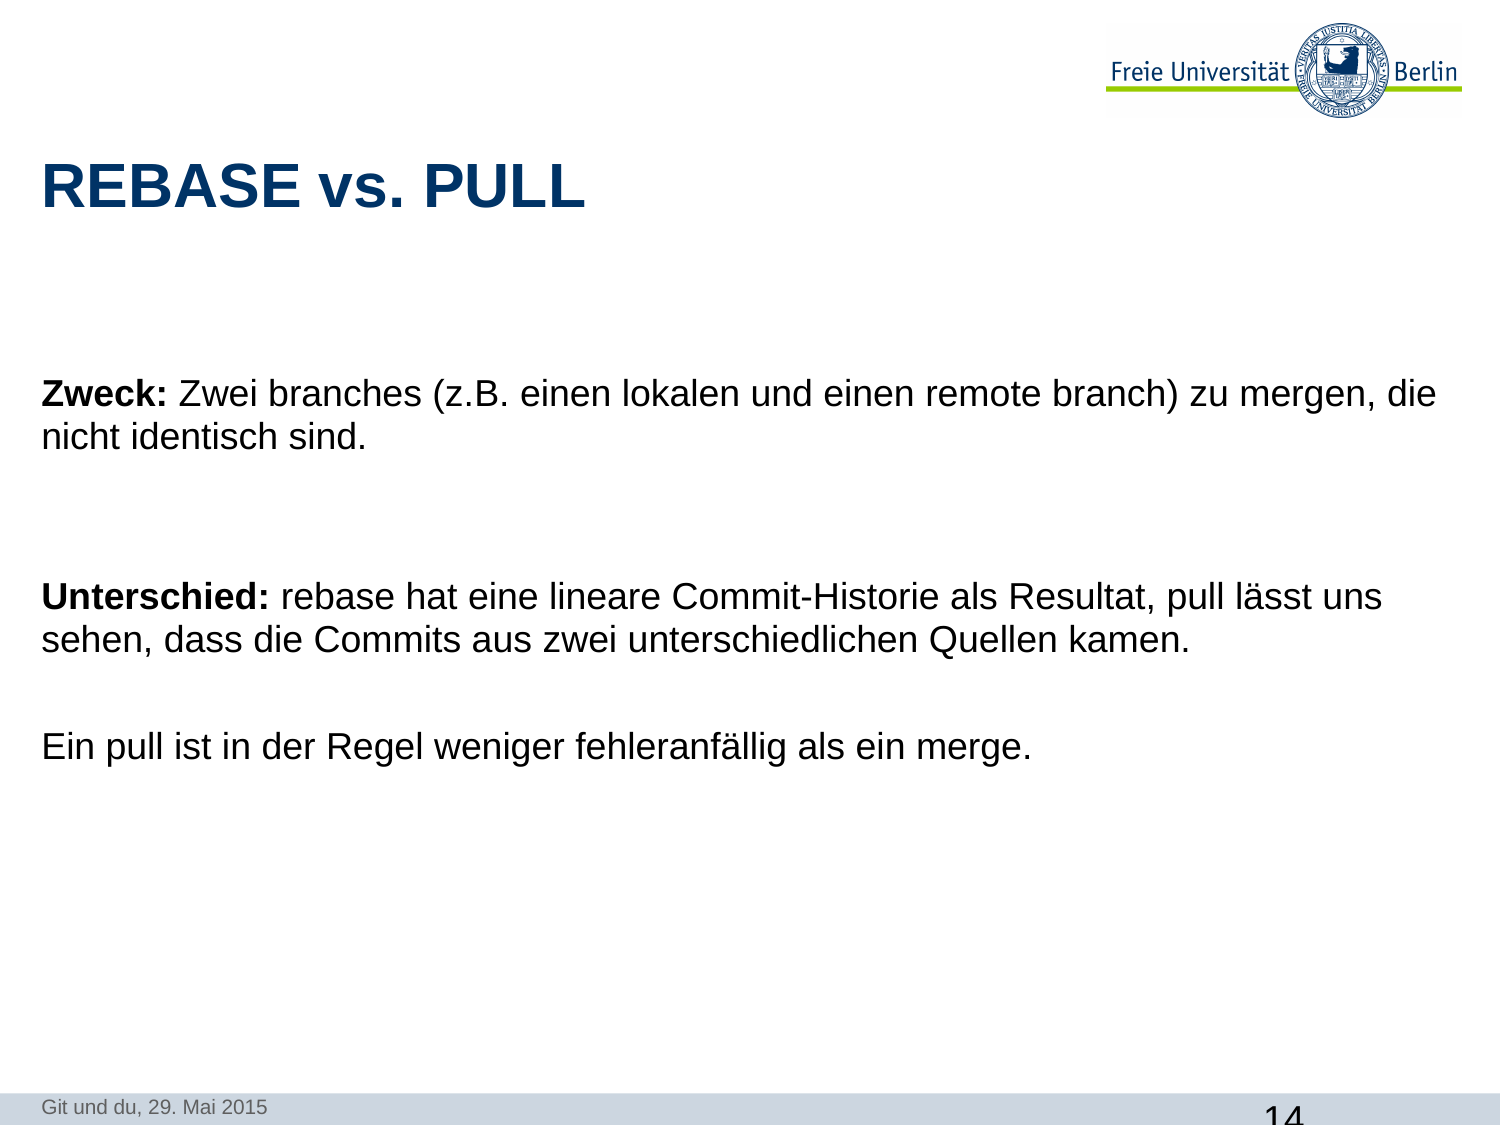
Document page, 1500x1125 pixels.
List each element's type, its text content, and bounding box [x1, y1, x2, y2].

title REBASE vs. PULL [41, 150, 1460, 221]
list Zweck: Zwei branches (z.B. einen lokalen und einen remote branch) zu mergen, die nicht identisch sind. Unterschied: rebase hat eine lineare Commit-Historie als Resultat, pull lässt uns sehen, dass die Commits aus zwei unterschiedlichen Quellen kamen. Ein pull ist in der Regel weniger fehleranfällig als ein merge. [41, 265, 1460, 1064]
picture [1106, 23, 1462, 118]
